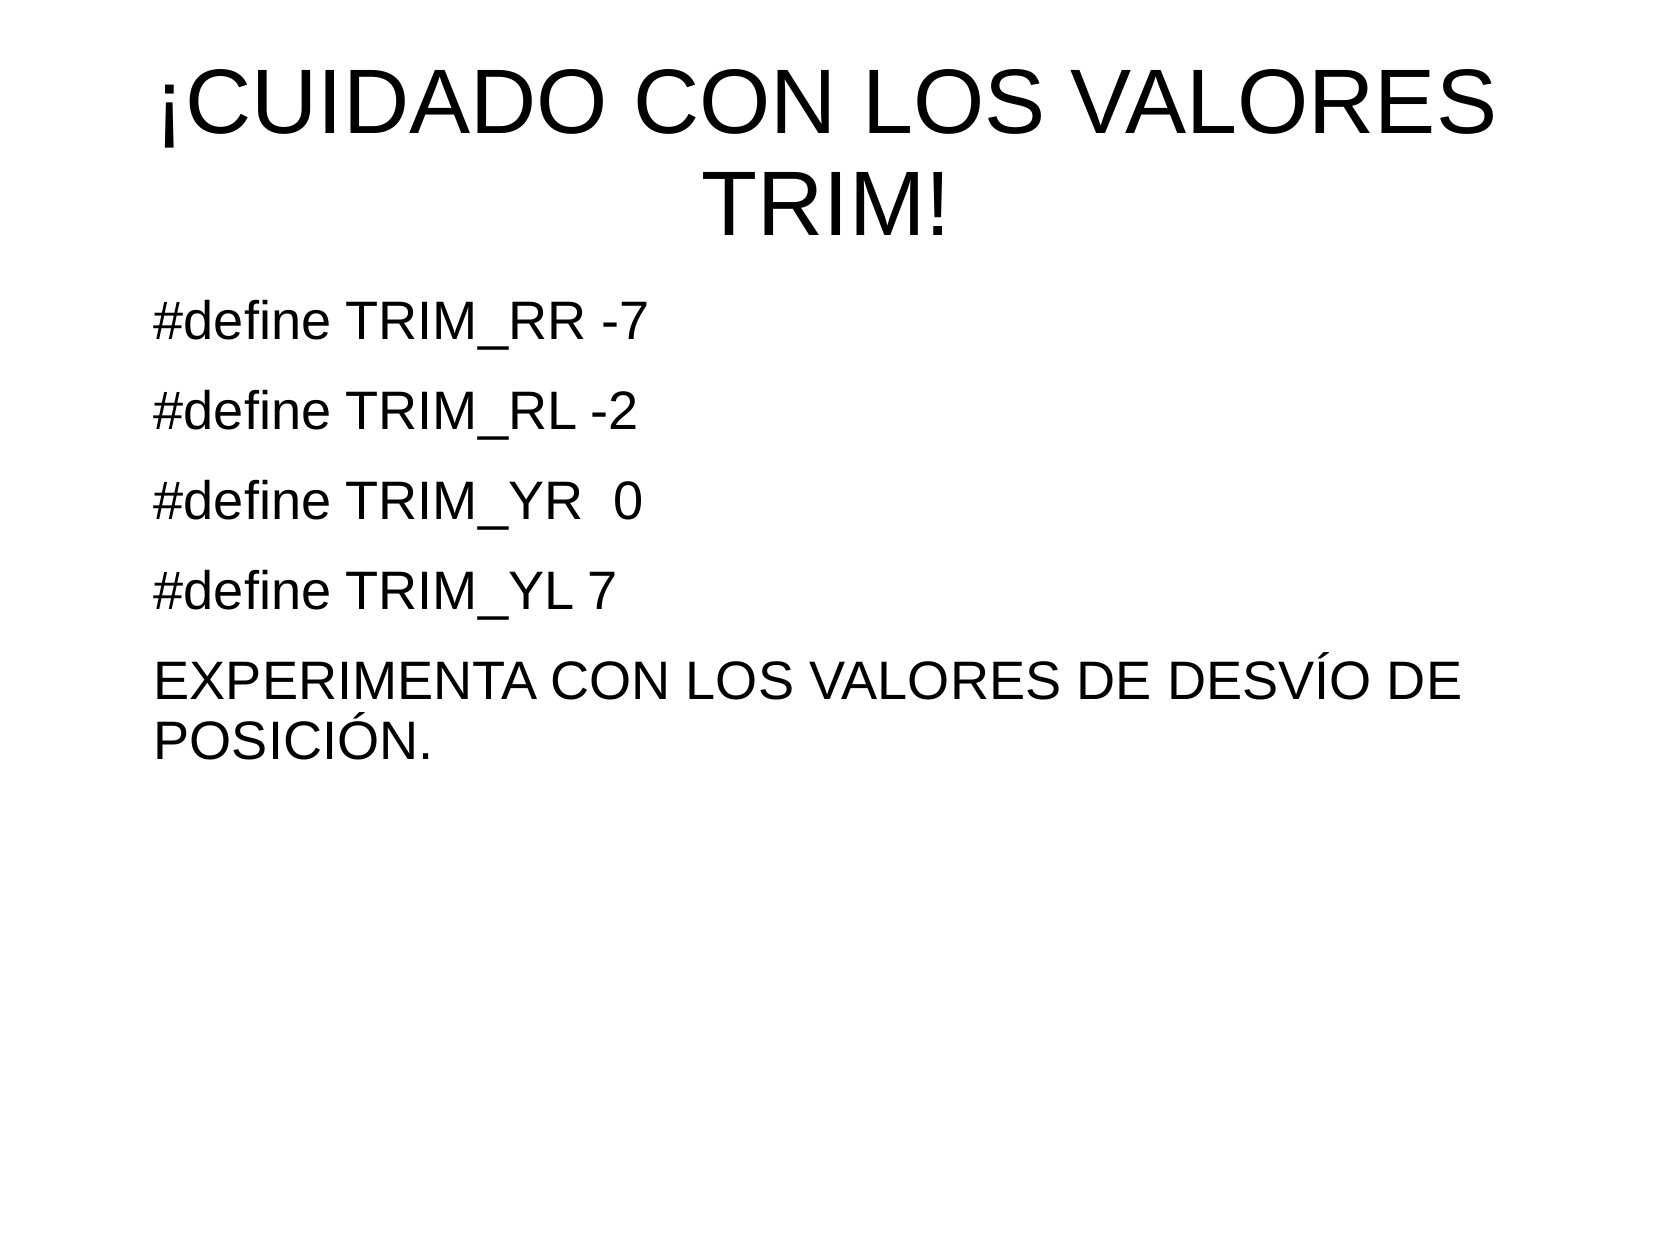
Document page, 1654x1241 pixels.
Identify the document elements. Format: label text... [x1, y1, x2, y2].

list #define TRIM_RR -7 #define TRIM_RL -2 #define TRIM_YR 0 #define TRIM_YL 7 EXPERIMENTA CON LOS VALORES DE DESVÍO DE POSICIÓN. [82, 290, 1571, 1010]
title ¡CUIDADO CON LOS VALORES TRIM! [82, 49, 1571, 257]
